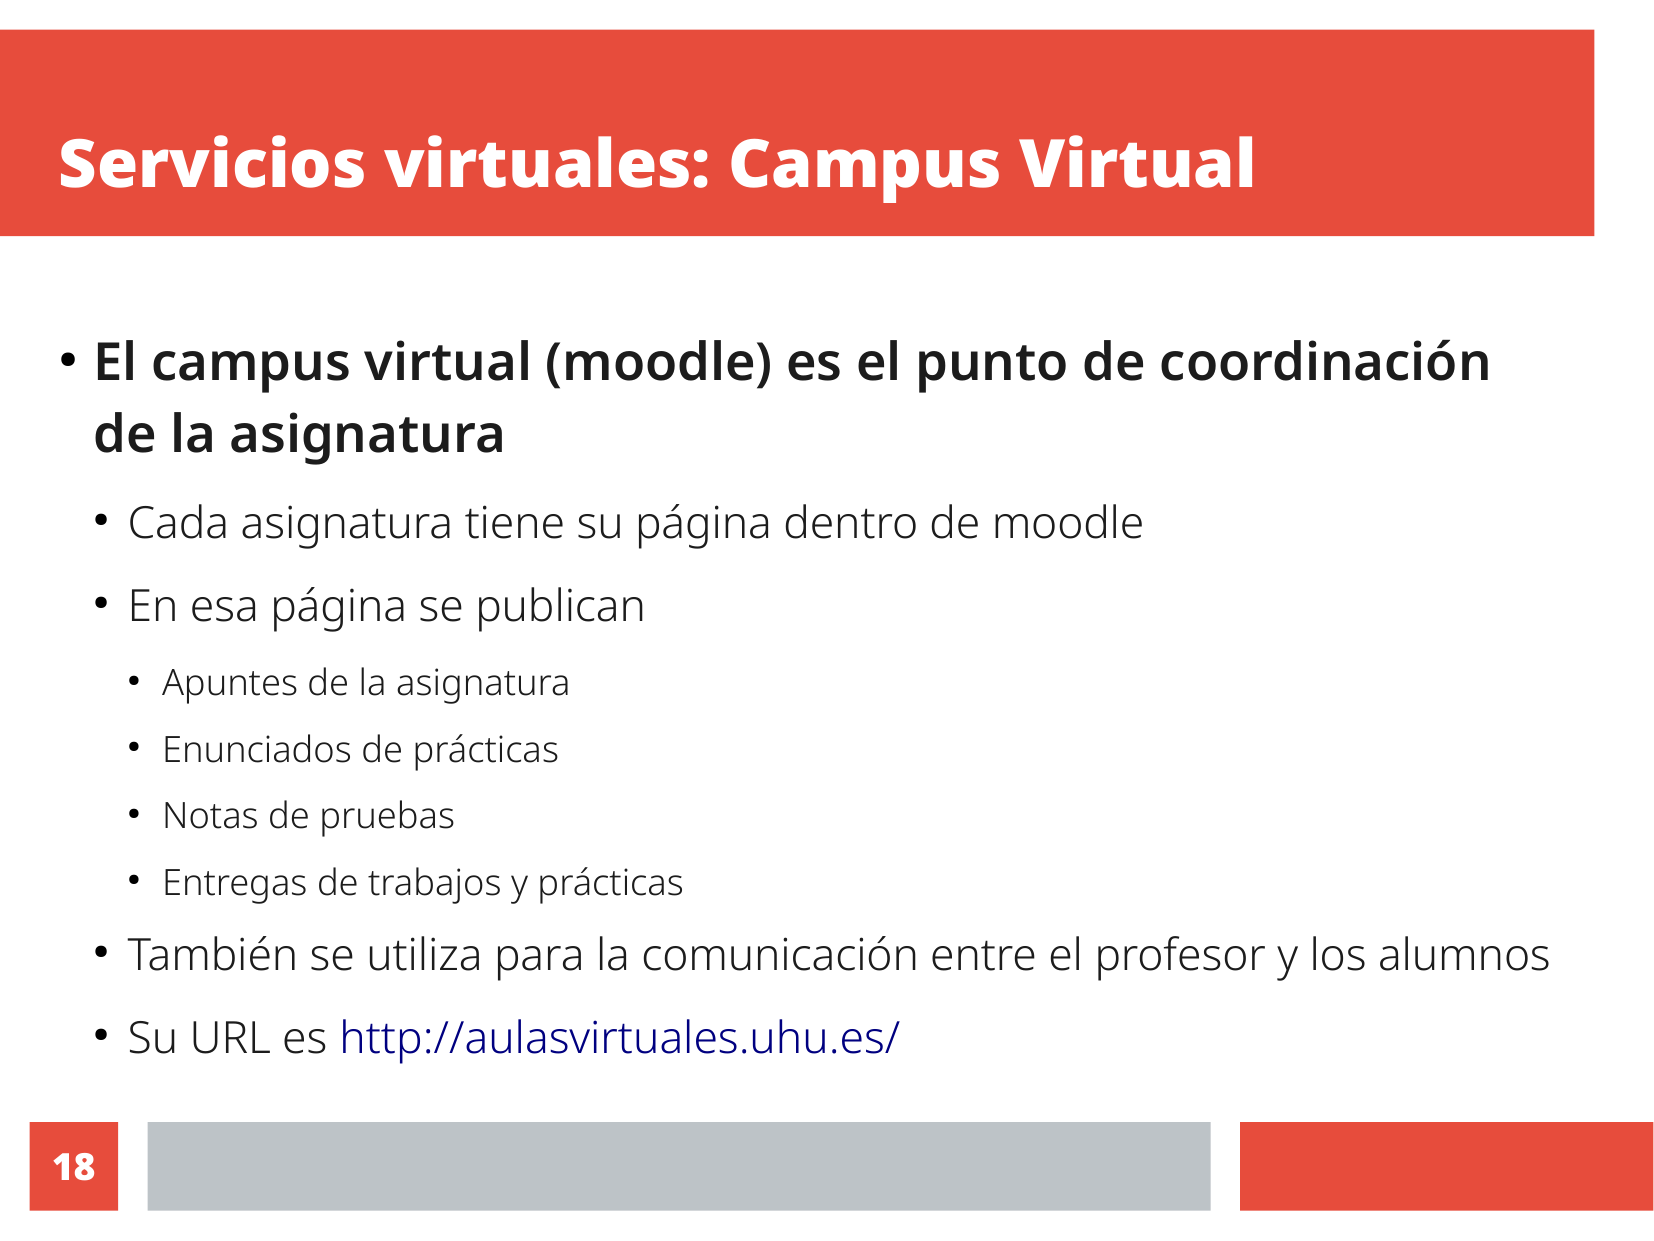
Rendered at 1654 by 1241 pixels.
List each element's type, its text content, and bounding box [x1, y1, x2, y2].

title Servicios virtuales: Campus Virtual [59, 59, 1595, 207]
list El campus virtual (moodle) es el punto de coordinación de la asignatura Cada asignatura tiene su página dentro de moodle En esa página se publican Apuntes de la asignatura Enunciados de prácticas Notas de pruebas Entregas de trabajos y prácticas También se utiliza para la comunicación entre el profesor y los alumnos Su URL es http://aulasvirtuales.uhu.es/ [59, 324, 1565, 1093]
